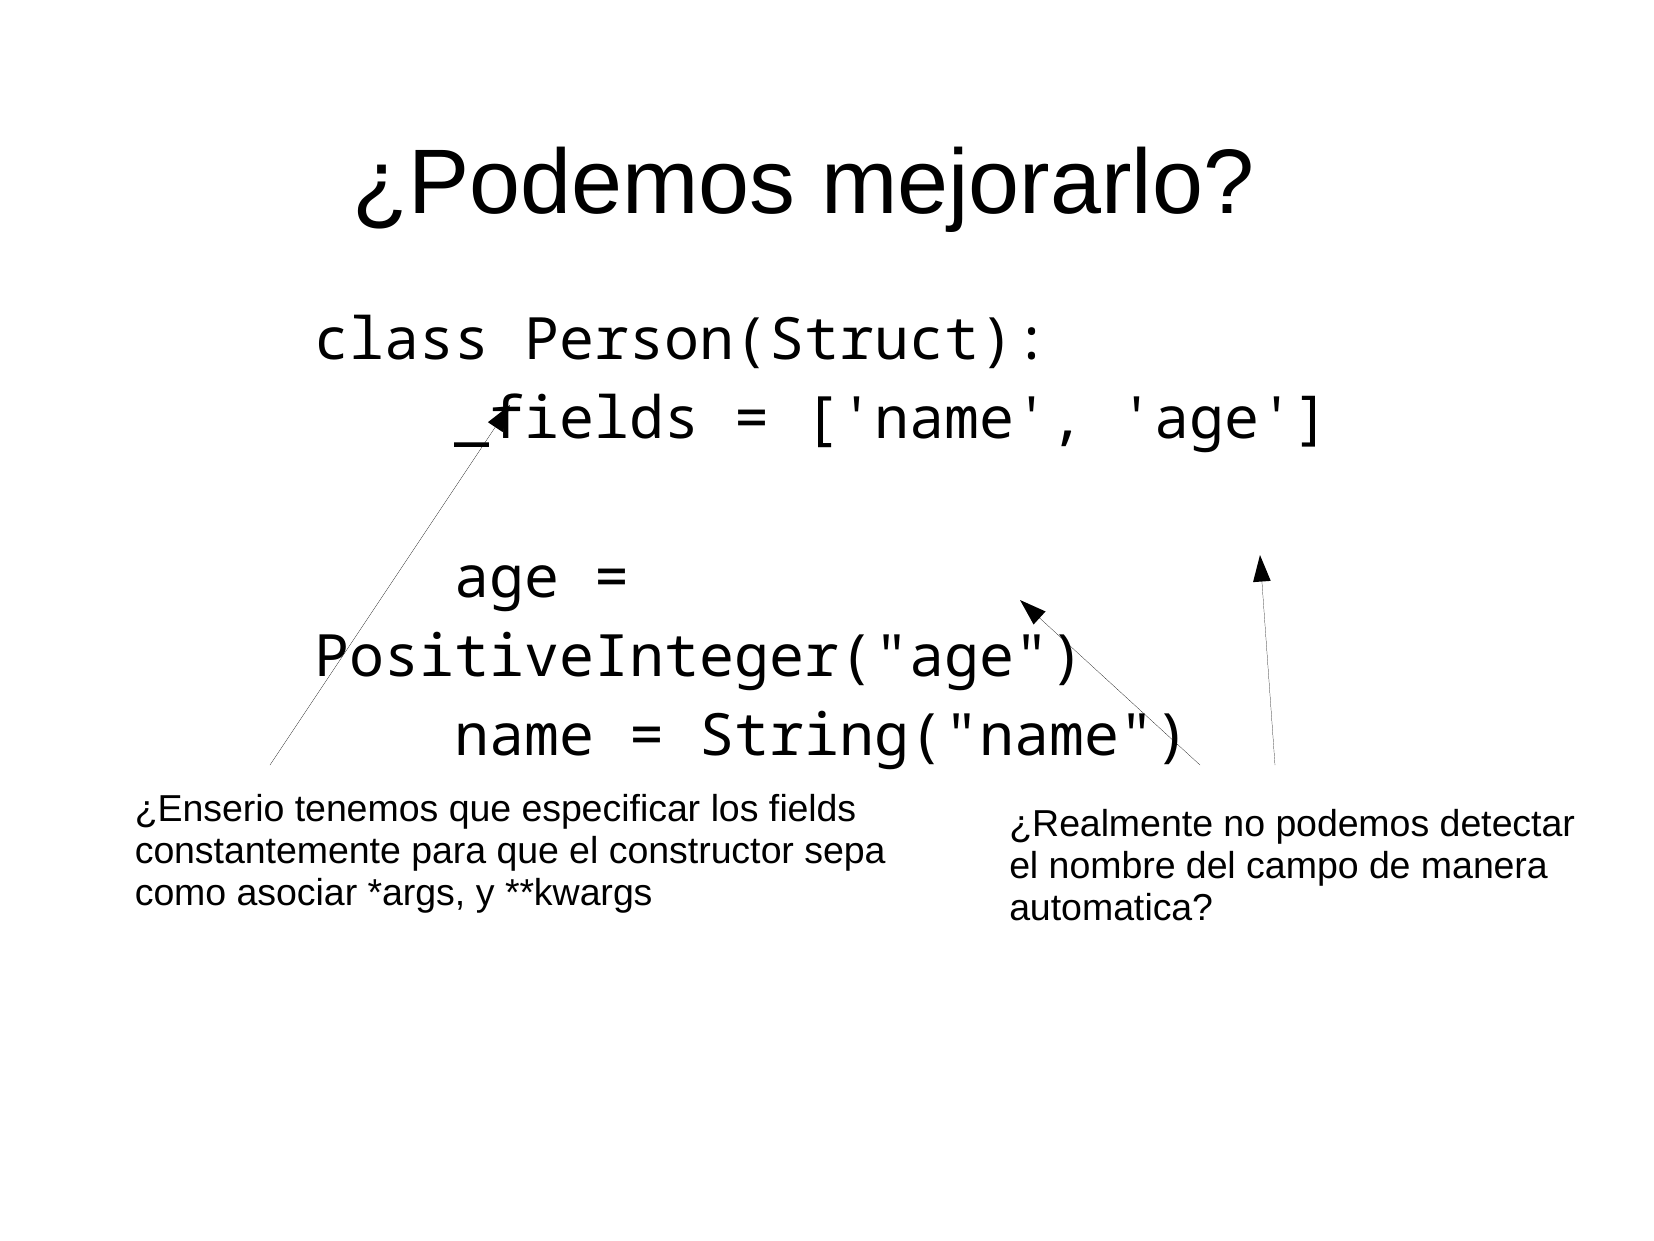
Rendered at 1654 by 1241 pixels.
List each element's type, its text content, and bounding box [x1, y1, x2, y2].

text_box ¿Realmente no podemos detectar el nombre del campo de manera automatica? [994, 795, 1591, 936]
text_box class Person(Struct): _fields = ['name', 'age'] age = PositiveInteger("age") name = String("name") [300, 289, 1366, 616]
text_box ¿Enserio tenemos que especificar los fields constantemente para que el constructor sepa como asociar *args, y **kwargs [120, 780, 901, 921]
title ¿Podemos mejorarlo? [60, 77, 1549, 286]
